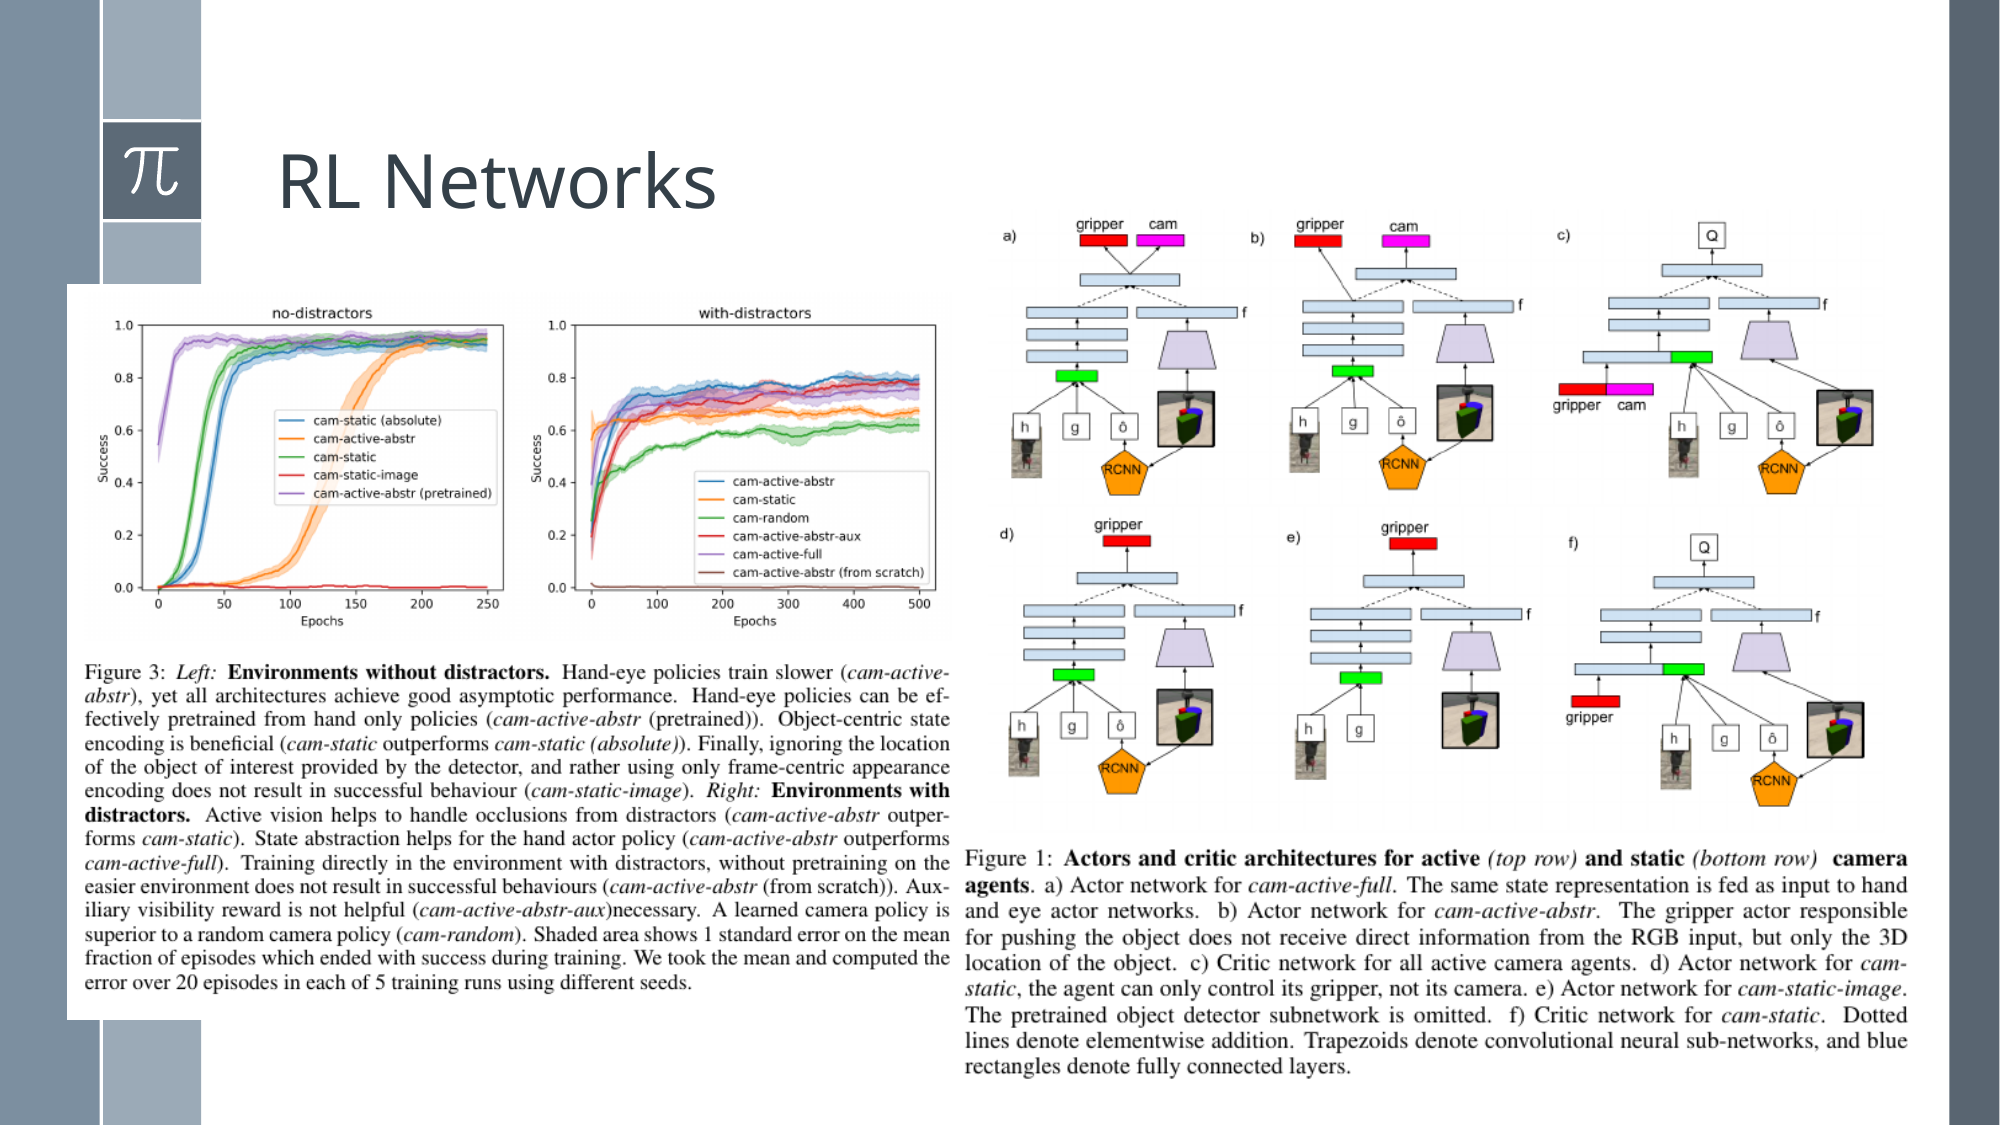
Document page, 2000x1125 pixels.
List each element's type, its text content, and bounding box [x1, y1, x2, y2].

text_box RL Networks [261, 29, 1867, 233]
picture [67, 209, 1921, 1096]
